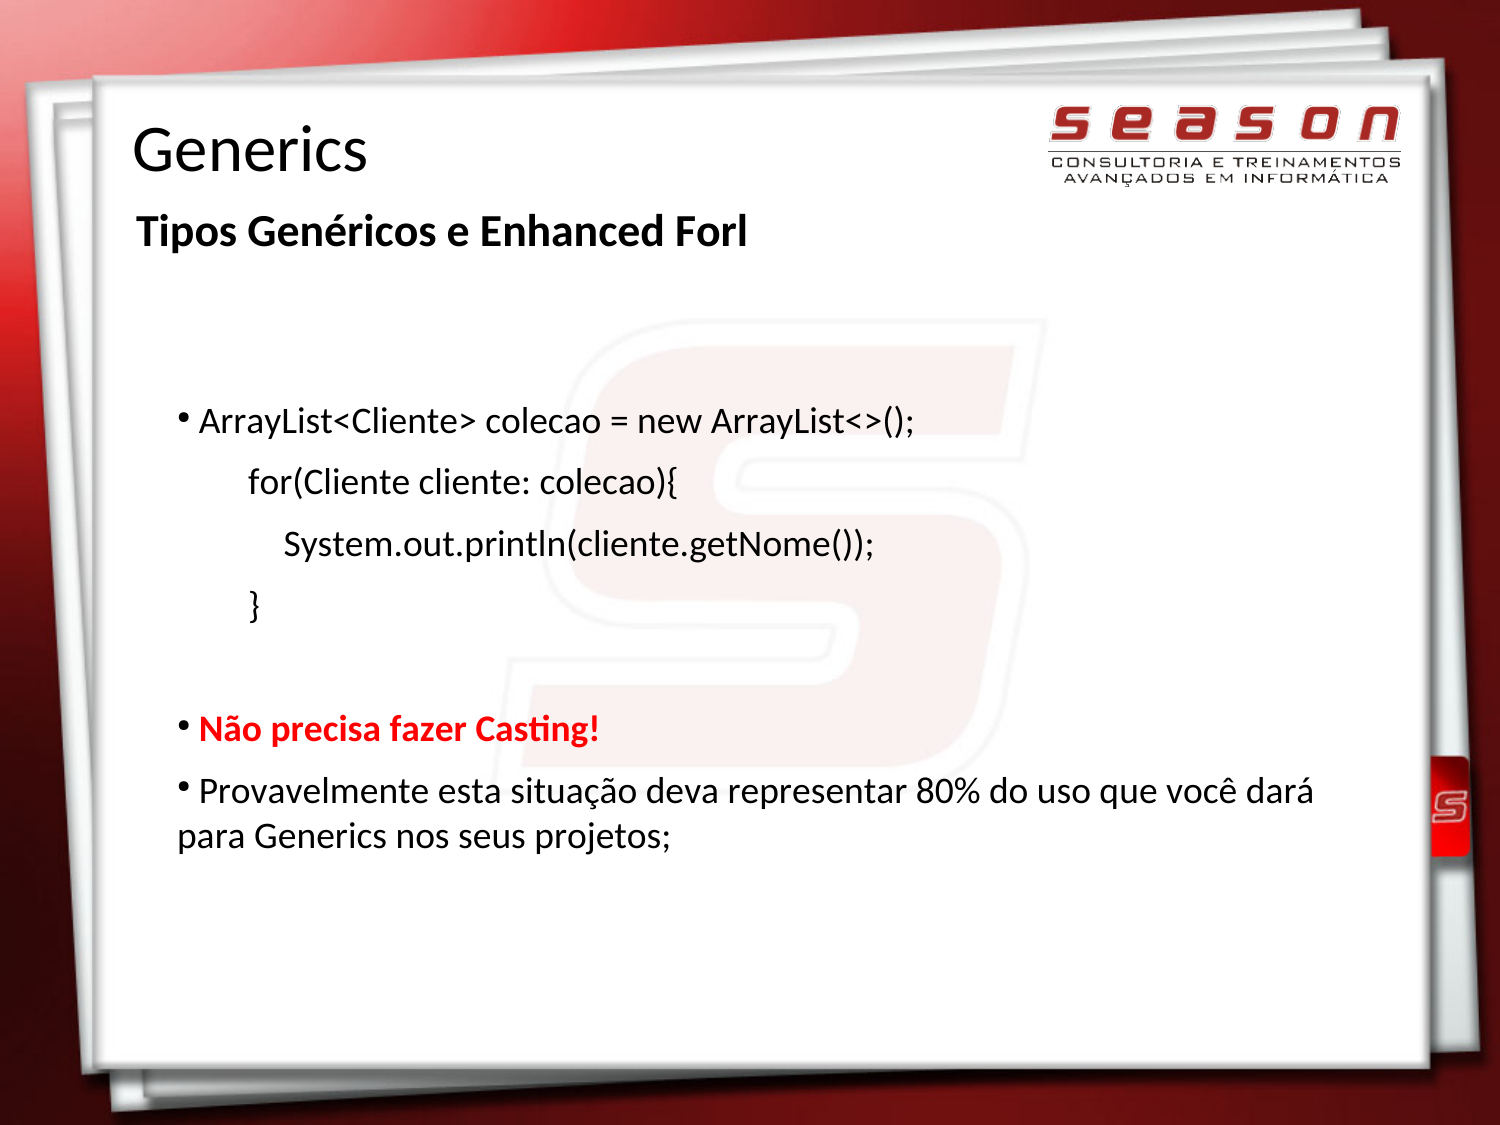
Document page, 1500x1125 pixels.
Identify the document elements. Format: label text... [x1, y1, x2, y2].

text_box Tipos Genéricos e Enhanced Forl [119, 200, 1240, 256]
title Generics [118, 33, 1394, 257]
text_box ArrayList<Cliente> colecao = new ArrayList<>(); for(Cliente cliente: colecao){ System.out.println(cliente.getNome()); } Não precisa fazer Casting! Provavelmente esta situação deva representar 80% do uso que você dará para Generics nos seus projetos; [177, 357, 1359, 894]
picture [0, 0, 1500, 1125]
